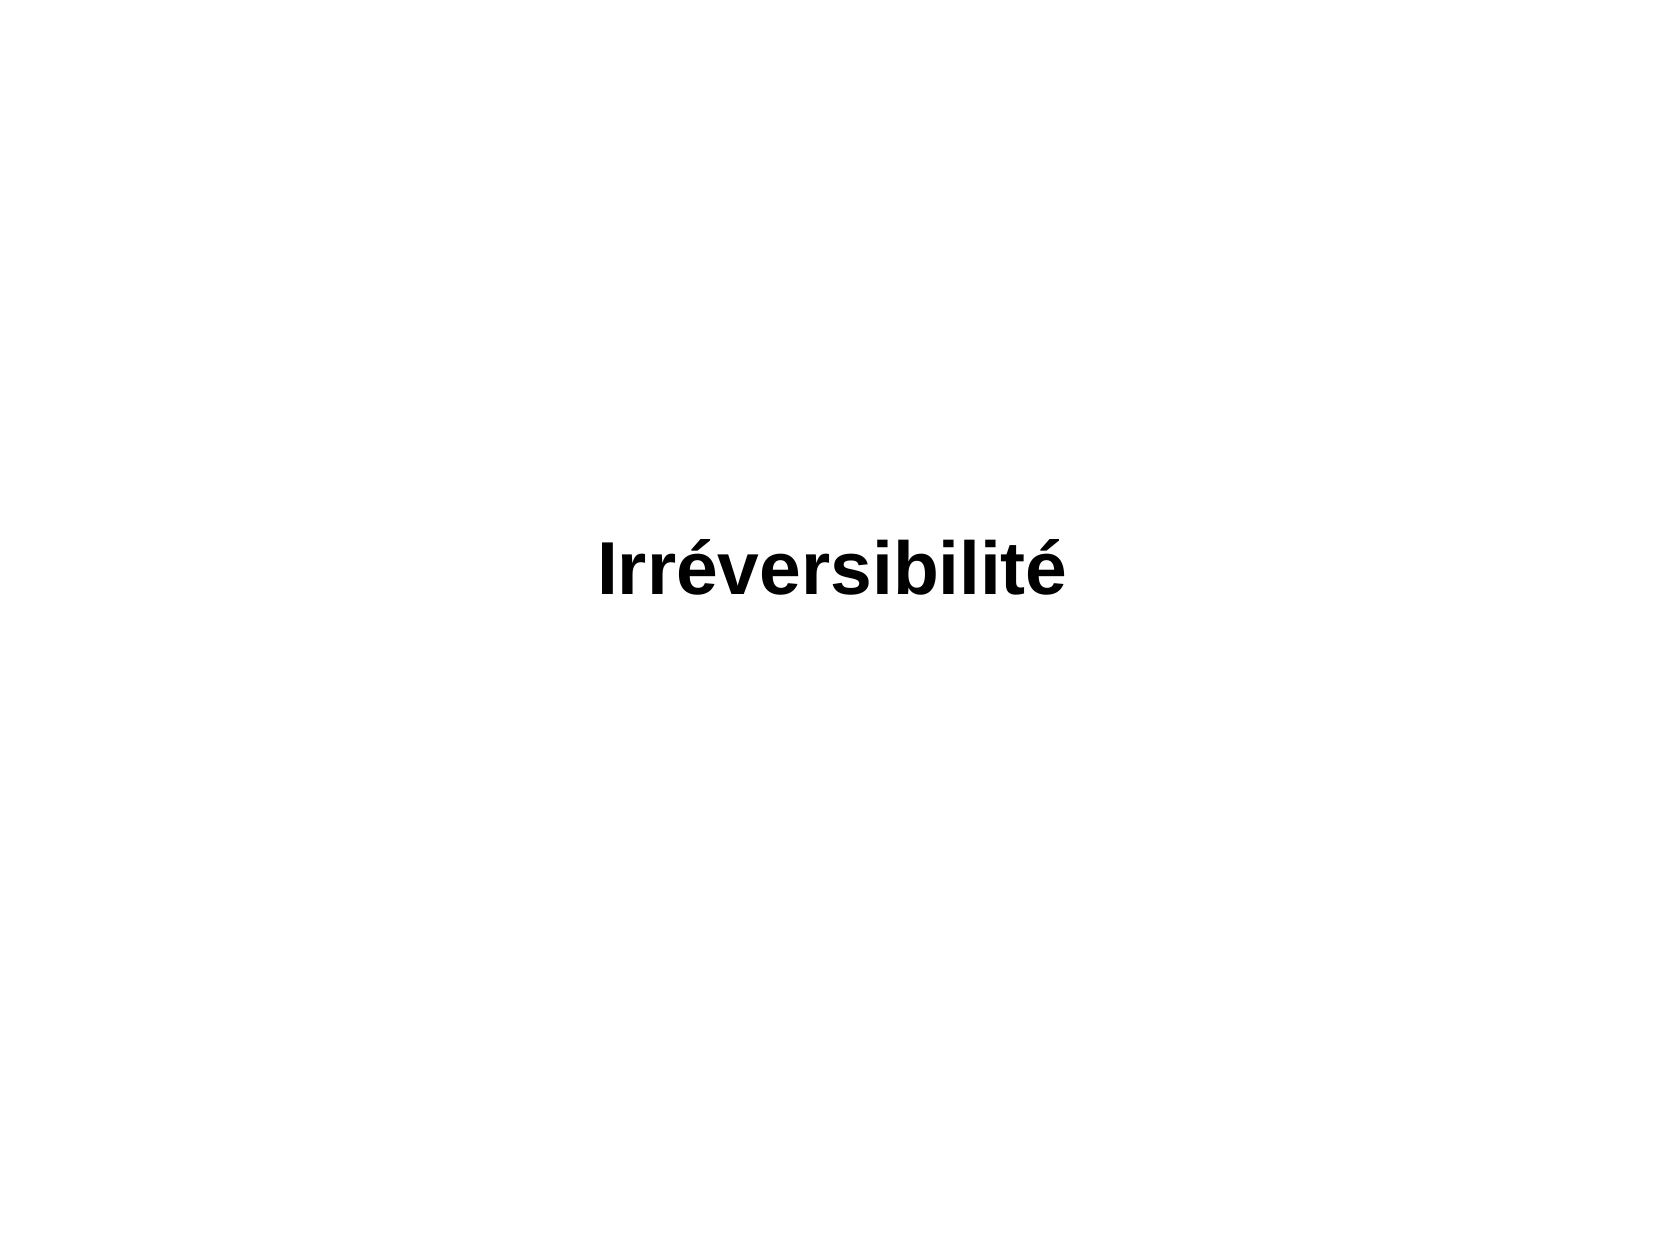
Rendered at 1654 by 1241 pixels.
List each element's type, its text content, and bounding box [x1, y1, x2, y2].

text_box Irréversibilité [0, 519, 1654, 619]
